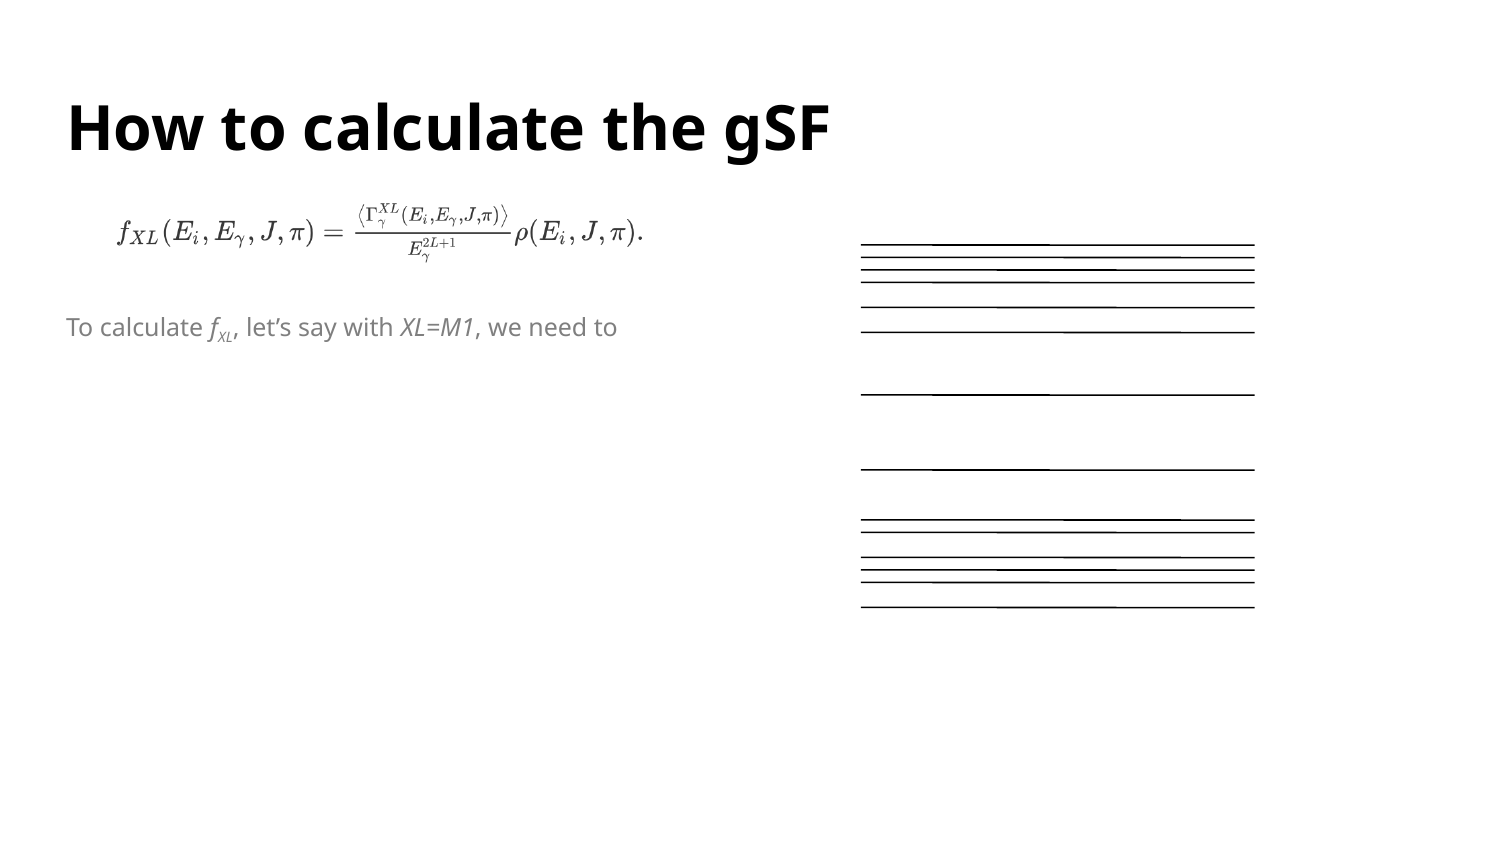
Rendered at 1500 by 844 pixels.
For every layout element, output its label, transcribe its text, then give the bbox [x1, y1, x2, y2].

list To calculate fXL, let’s say with XL=M1, we need to [51, 290, 708, 844]
picture [115, 201, 644, 265]
title How to calculate the gSF [51, 72, 1449, 176]
